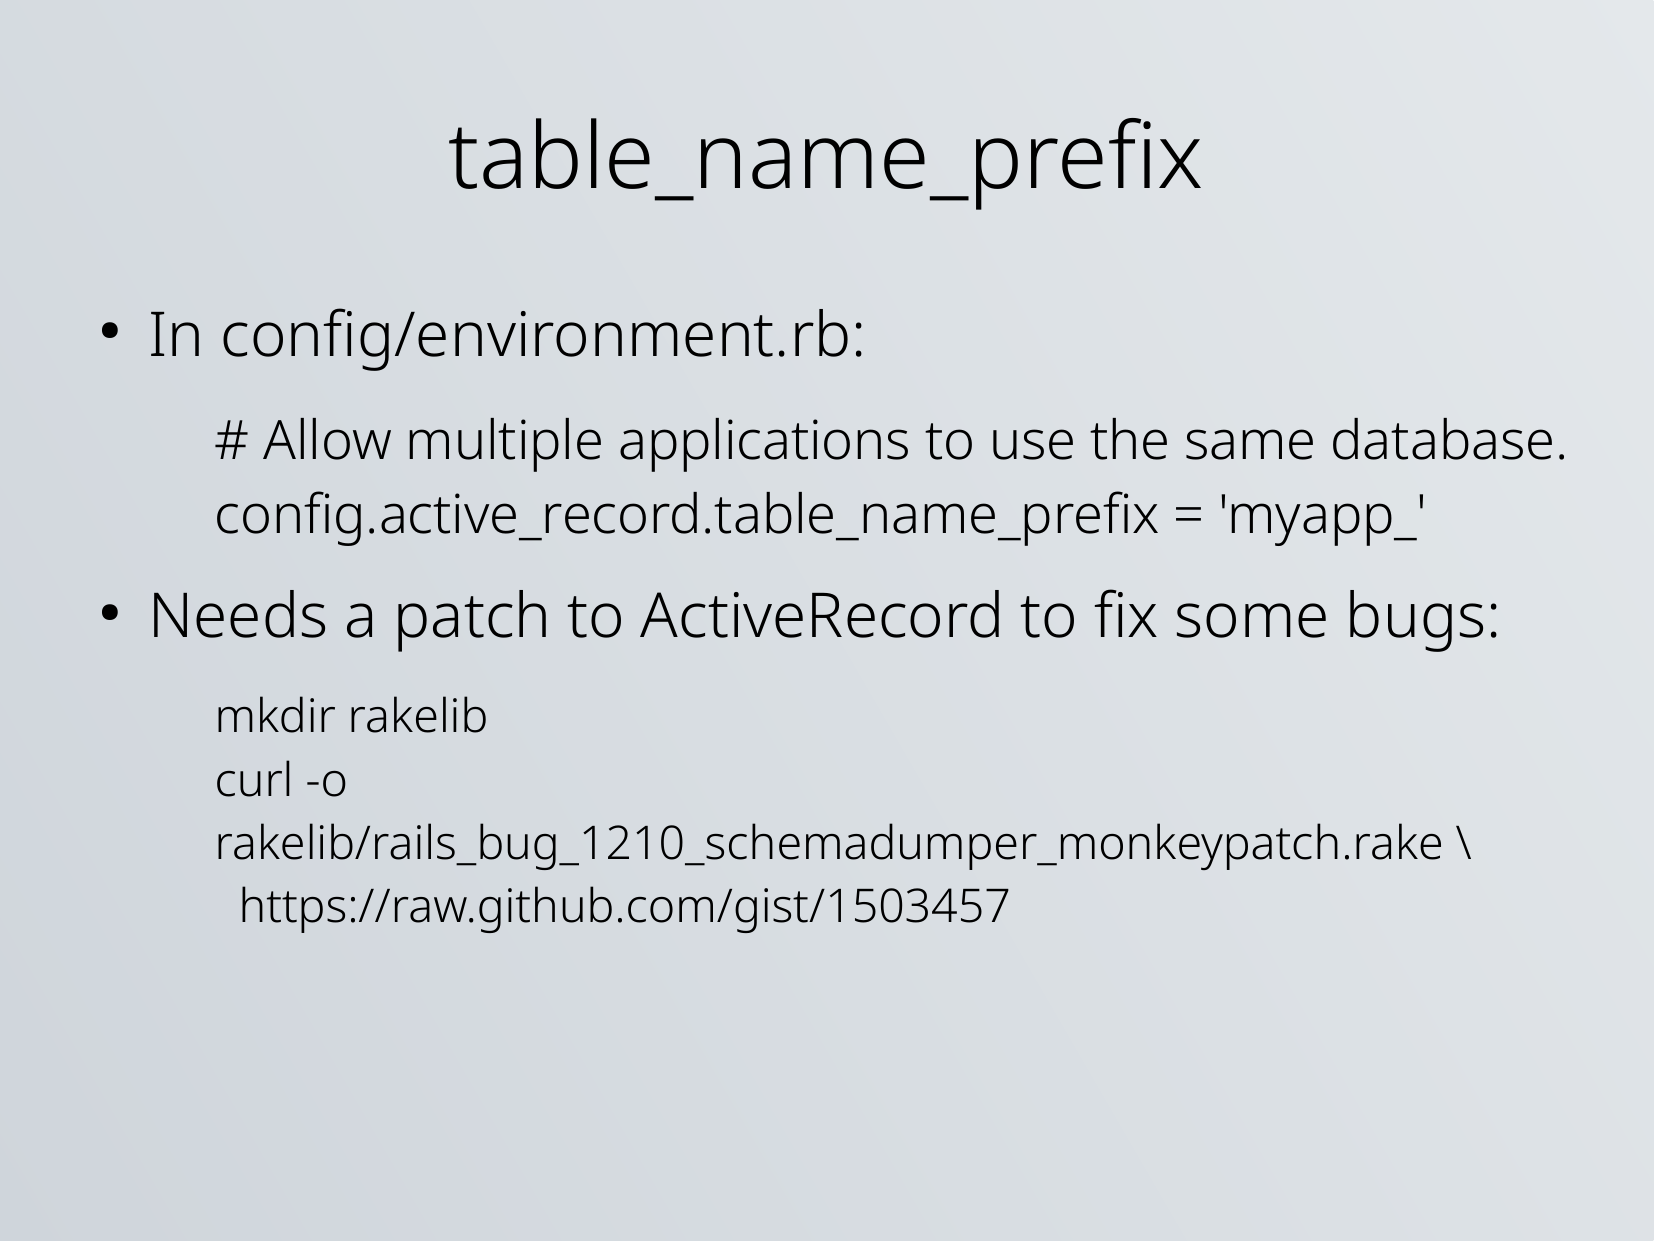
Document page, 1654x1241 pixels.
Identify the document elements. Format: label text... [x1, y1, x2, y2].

title table_name_prefix [82, 56, 1571, 250]
list In config/environment.rb: # Allow multiple applications to use the same database. config.active_record.table_name_prefix = 'myapp_' Needs a patch to ActiveRecord to fix some bugs: mkdir rakelib curl -o rakelib/rails_bug_1210_schemadumper_monkeypatch.rake \ https://raw.github.com/gist/1503457 [82, 290, 1571, 1109]
